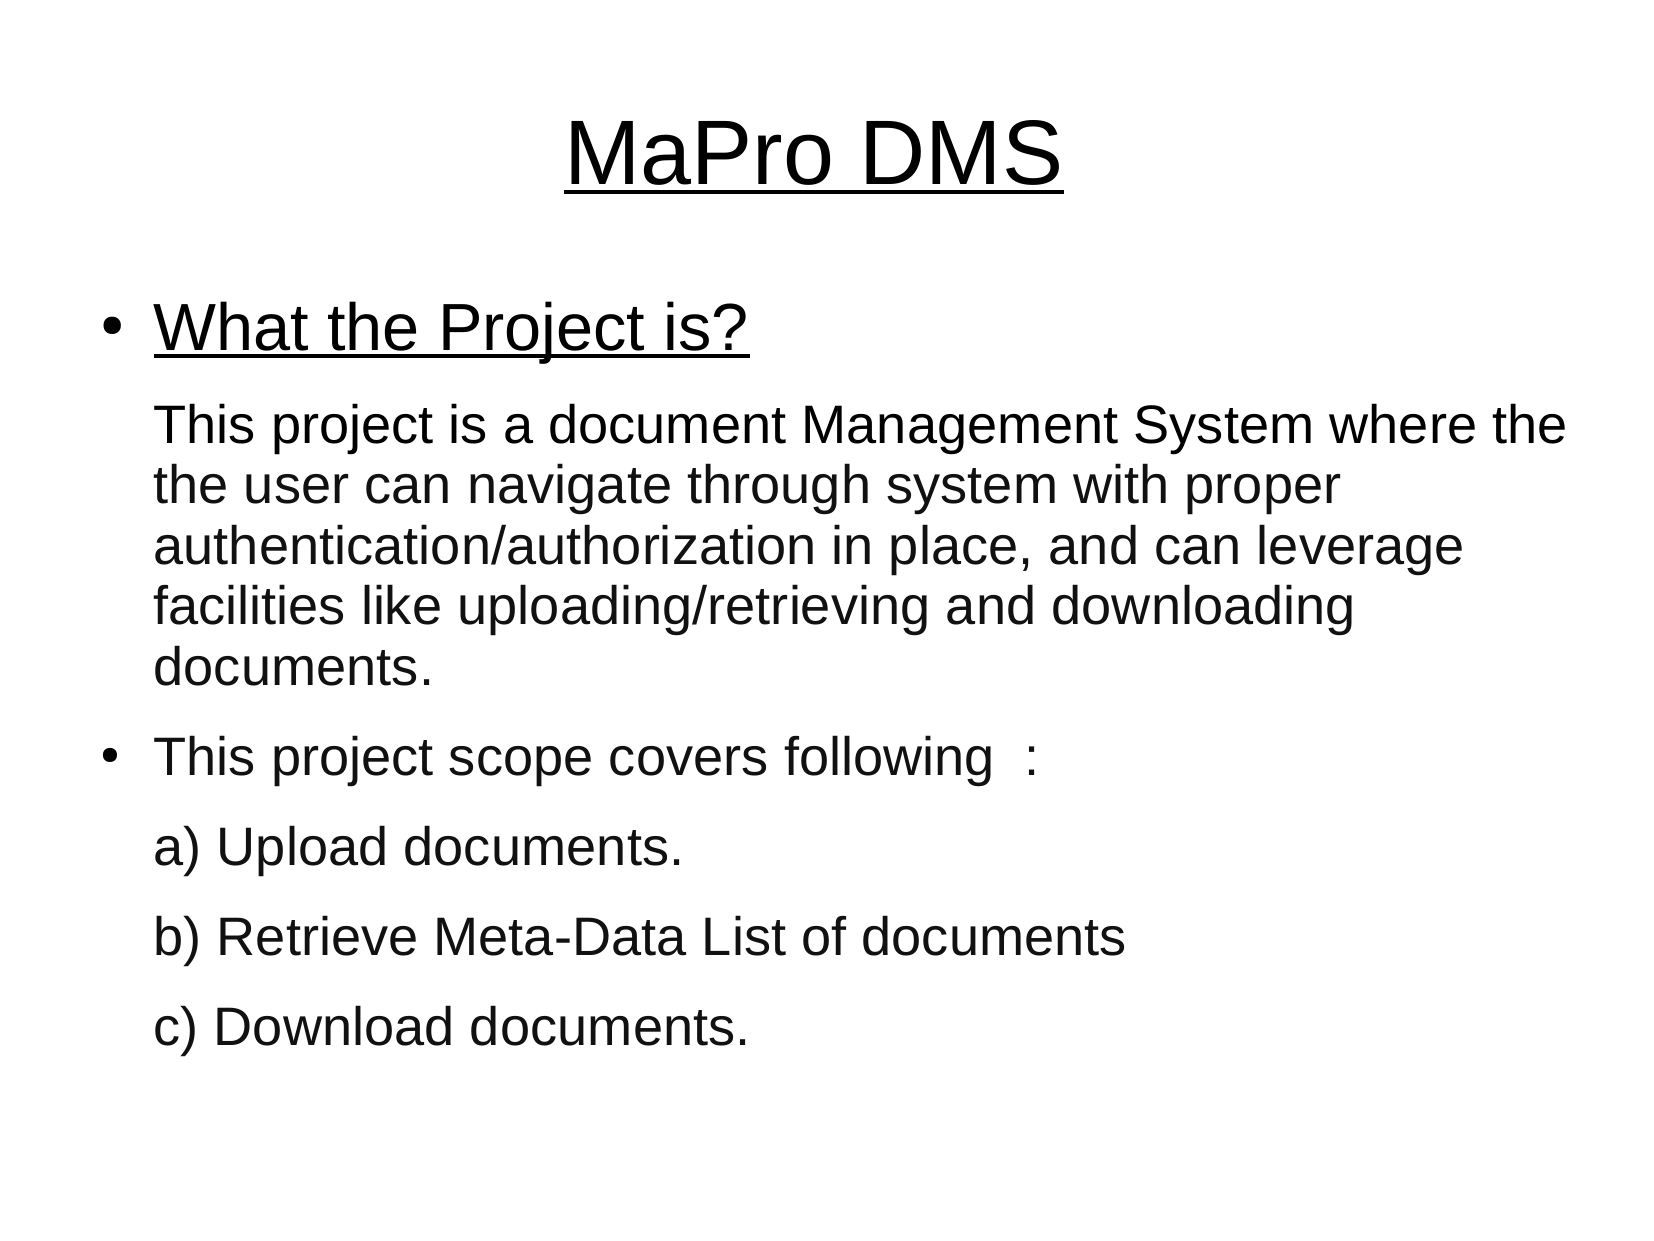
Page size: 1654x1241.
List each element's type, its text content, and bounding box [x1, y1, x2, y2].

list What the Project is? This project is a document Management System where the the user can navigate through system with proper authentication/authorization in place, and can leverage facilities like uploading/retrieving and downloading documents. This project scope covers following : a) Upload documents. b) Retrieve Meta-Data List of documents c) Download documents. [82, 290, 1571, 1241]
title MaPro DMS [82, 49, 1571, 257]
